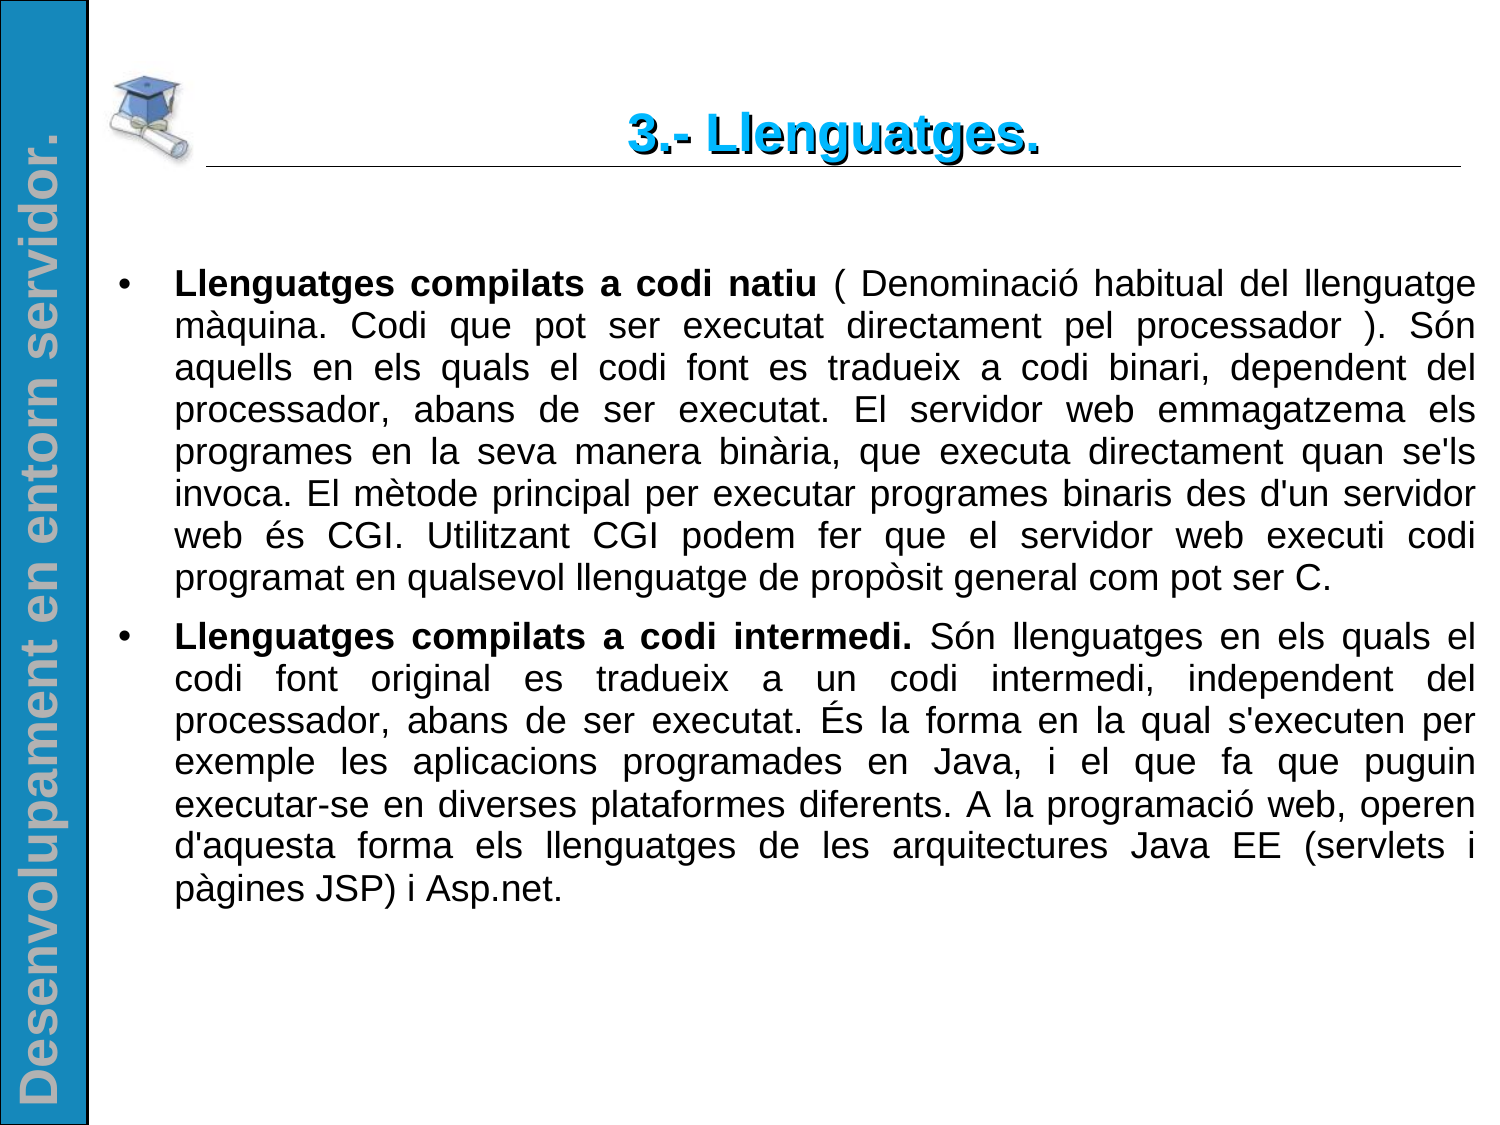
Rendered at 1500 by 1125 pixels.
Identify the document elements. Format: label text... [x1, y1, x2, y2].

picture [93, 61, 206, 174]
list Llenguatges compilats a codi natiu ( Denominació habitual del llenguatge màquina. Codi que pot ser executat directament pel processador ). Són aquells en els quals el codi font es tradueix a codi binari, dependent del processador, abans de ser executat. El servidor web emmagatzema els programes en la seva manera binària, que executa directament quan se'ls invoca. El mètode principal per executar programes binaris des d'un servidor web és CGI. Utilitzant CGI podem fer que el servidor web executi codi programat en qualsevol llenguatge de propòsit general com pot ser C. Llenguatges compilats a codi intermedi. Són llenguatges en els quals el codi font original es tradueix a un codi intermedi, independent del processador, abans de ser executat. És la forma en la qual s'executen per exemple les aplicacions programades en Java, i el que fa que puguin executar-se en diverses plataformes diferents. A la programació web, operen d'aquesta forma els llenguatges de les arquitectures Java EE (servlets i pàgines JSP) i Asp.net. [118, 262, 1477, 1006]
title 3.- Llenguatges. [206, 88, 1447, 178]
